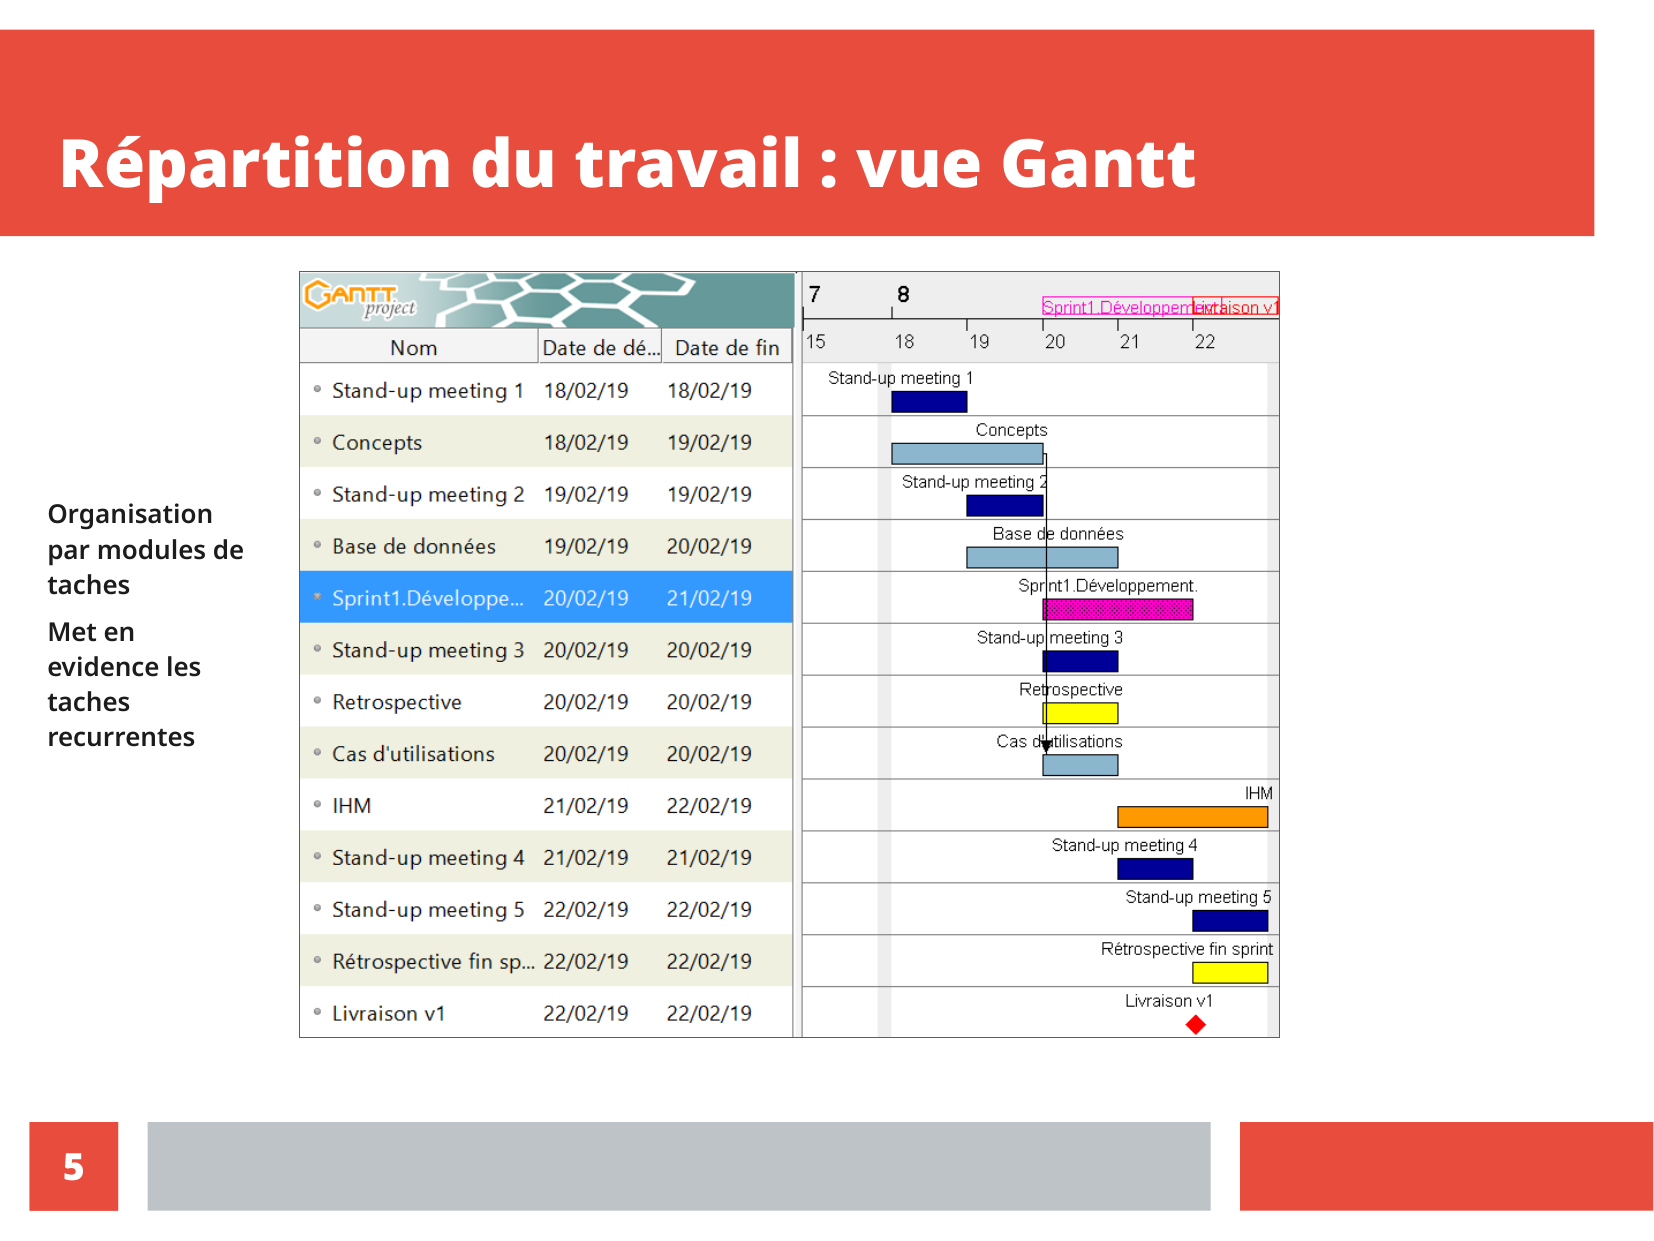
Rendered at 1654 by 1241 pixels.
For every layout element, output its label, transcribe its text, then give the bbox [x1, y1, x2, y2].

list Organisation par modules de taches Met en evidence les taches recurrentes [47, 496, 249, 756]
title Répartition du travail : vue Gantt [59, 59, 1595, 207]
picture [299, 271, 1280, 1038]
